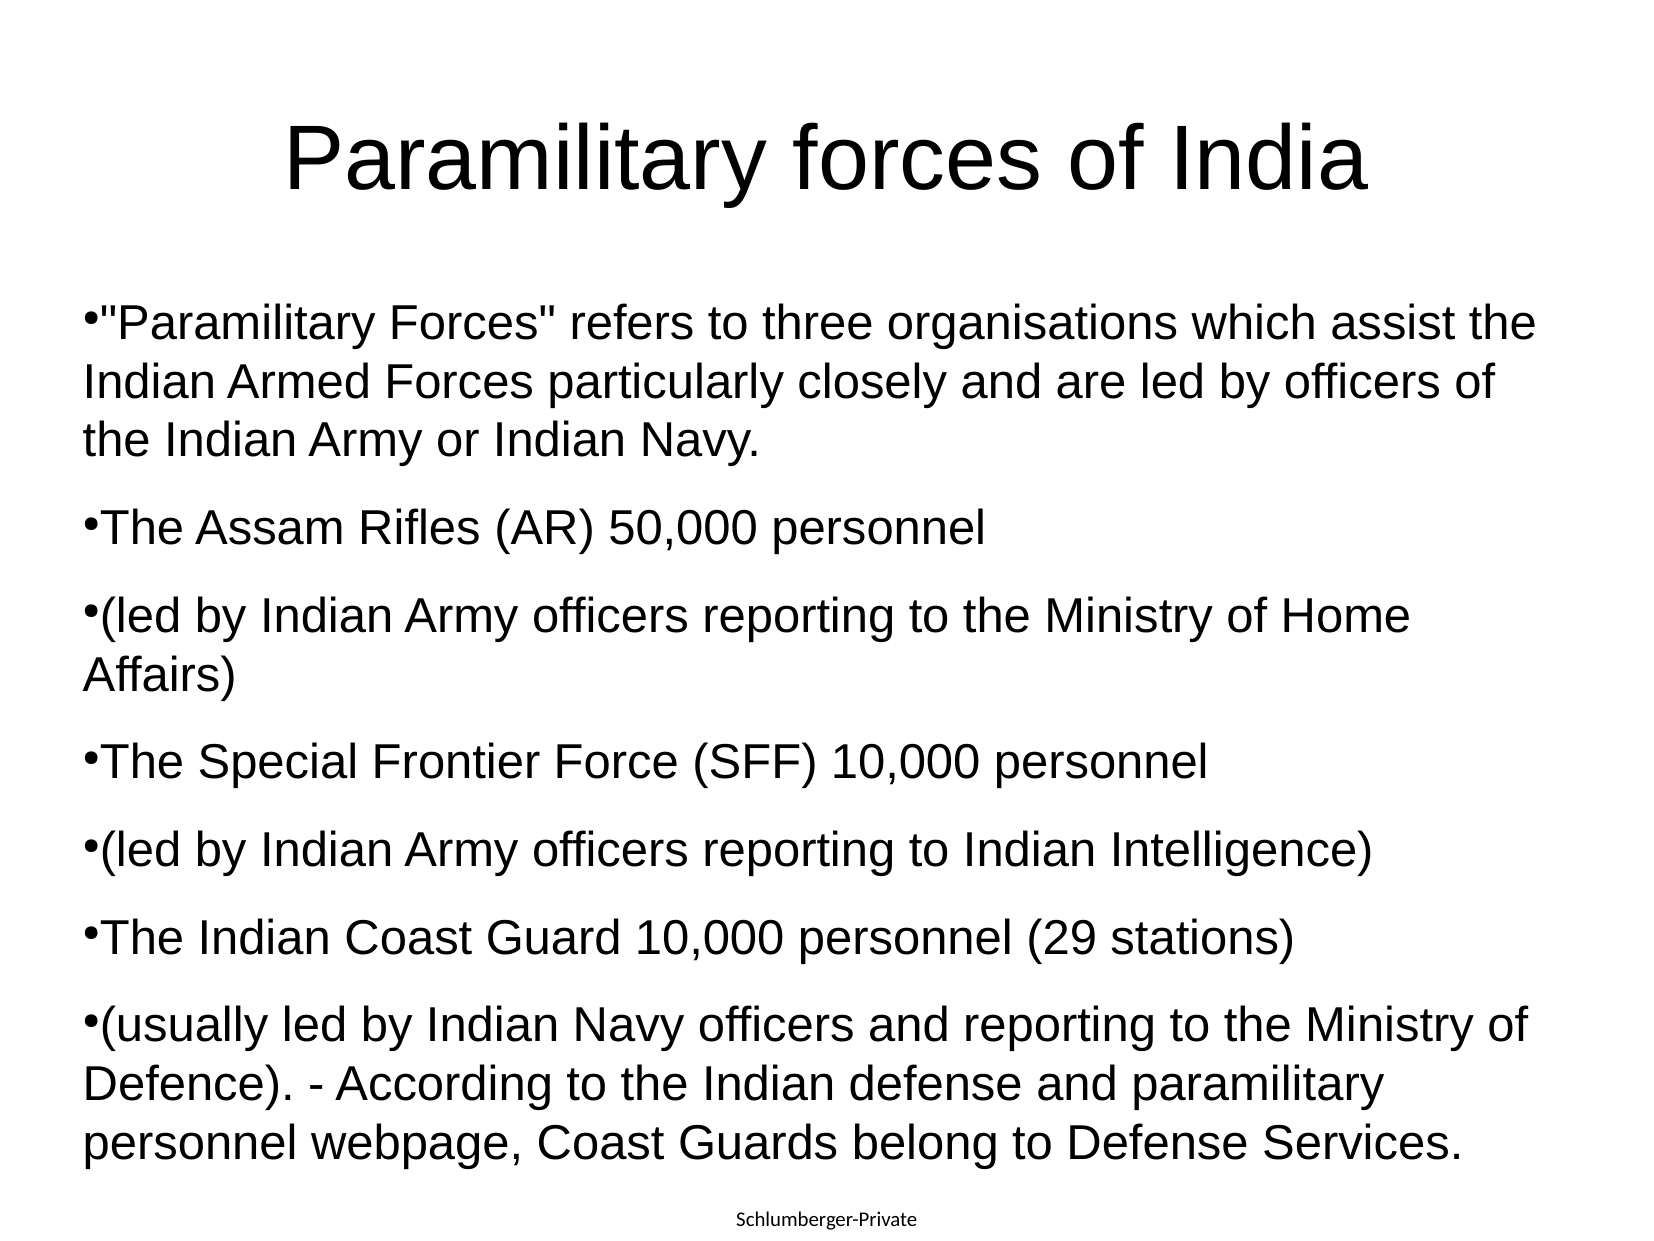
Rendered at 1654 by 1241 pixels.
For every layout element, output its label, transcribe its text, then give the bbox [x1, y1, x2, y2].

title Paramilitary forces of India [82, 49, 1571, 257]
list "Paramilitary Forces" refers to three organisations which assist the Indian Armed Forces particularly closely and are led by officers of the Indian Army or Indian Navy. The Assam Rifles (AR) 50,000 personnel (led by Indian Army officers reporting to the Ministry of Home Affairs) The Special Frontier Force (SFF) 10,000 personnel (led by Indian Army officers reporting to Indian Intelligence) The Indian Coast Guard 10,000 personnel (29 stations) (usually led by Indian Navy officers and reporting to the Ministry of Defence). - According to the Indian defense and paramilitary personnel webpage, Coast Guards belong to Defense Services. [82, 290, 1571, 1173]
